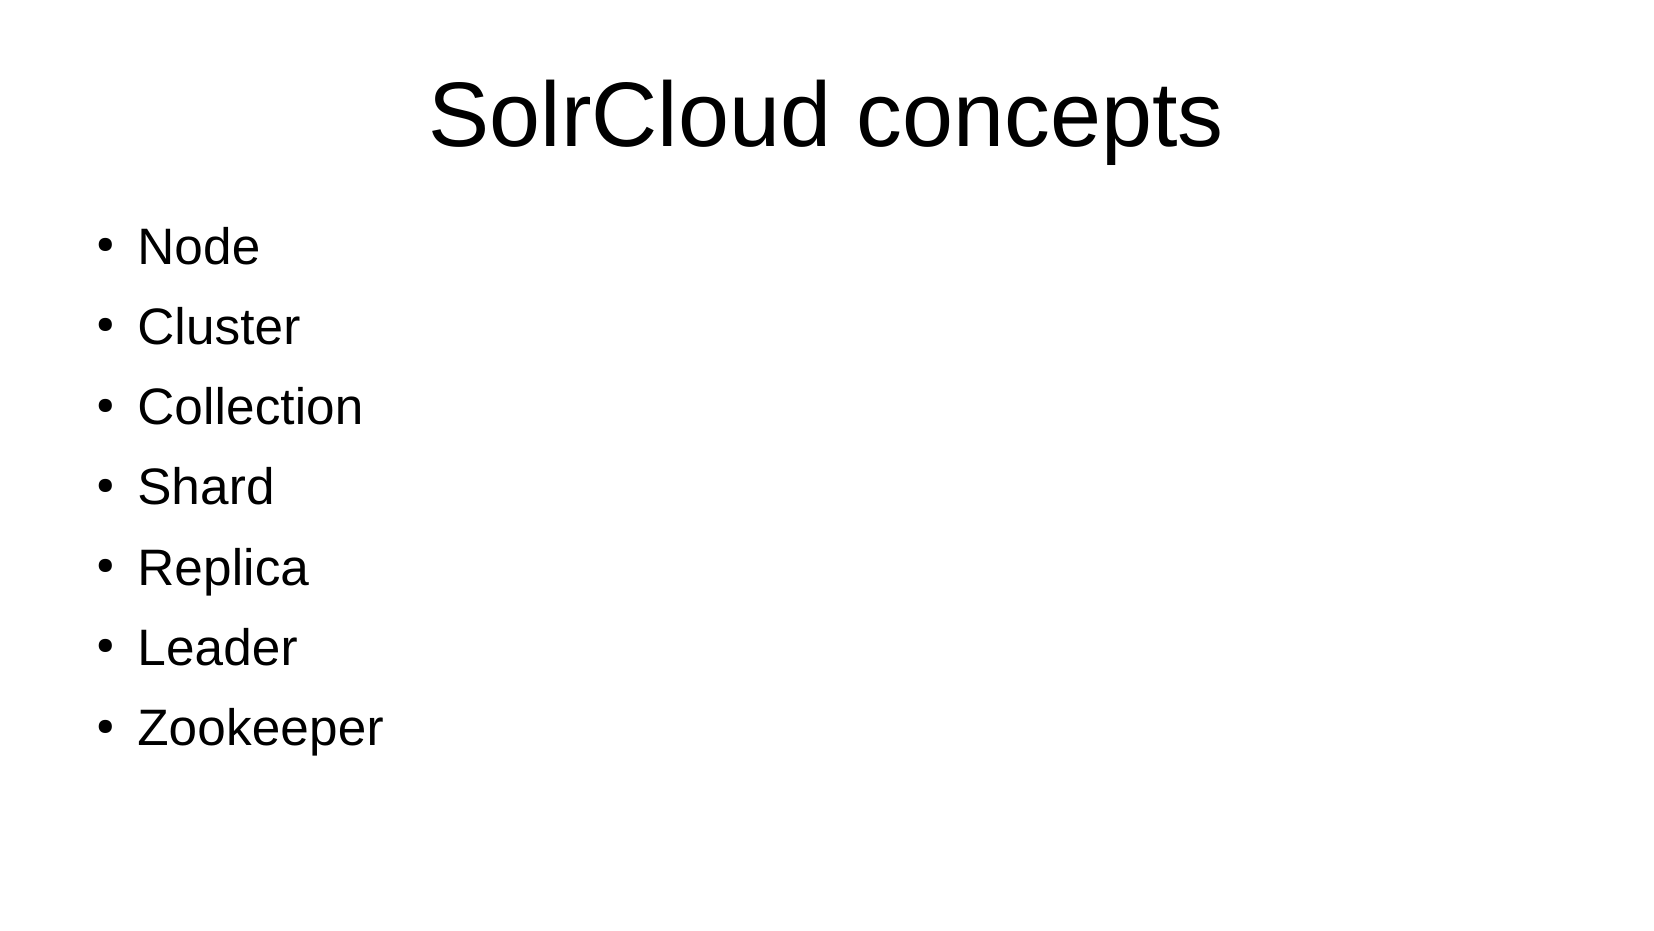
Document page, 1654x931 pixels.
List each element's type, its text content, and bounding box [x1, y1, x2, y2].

title SolrCloud concepts [82, 37, 1571, 193]
list Node Cluster Collection Shard Replica Leader Zookeeper [82, 217, 1571, 758]
